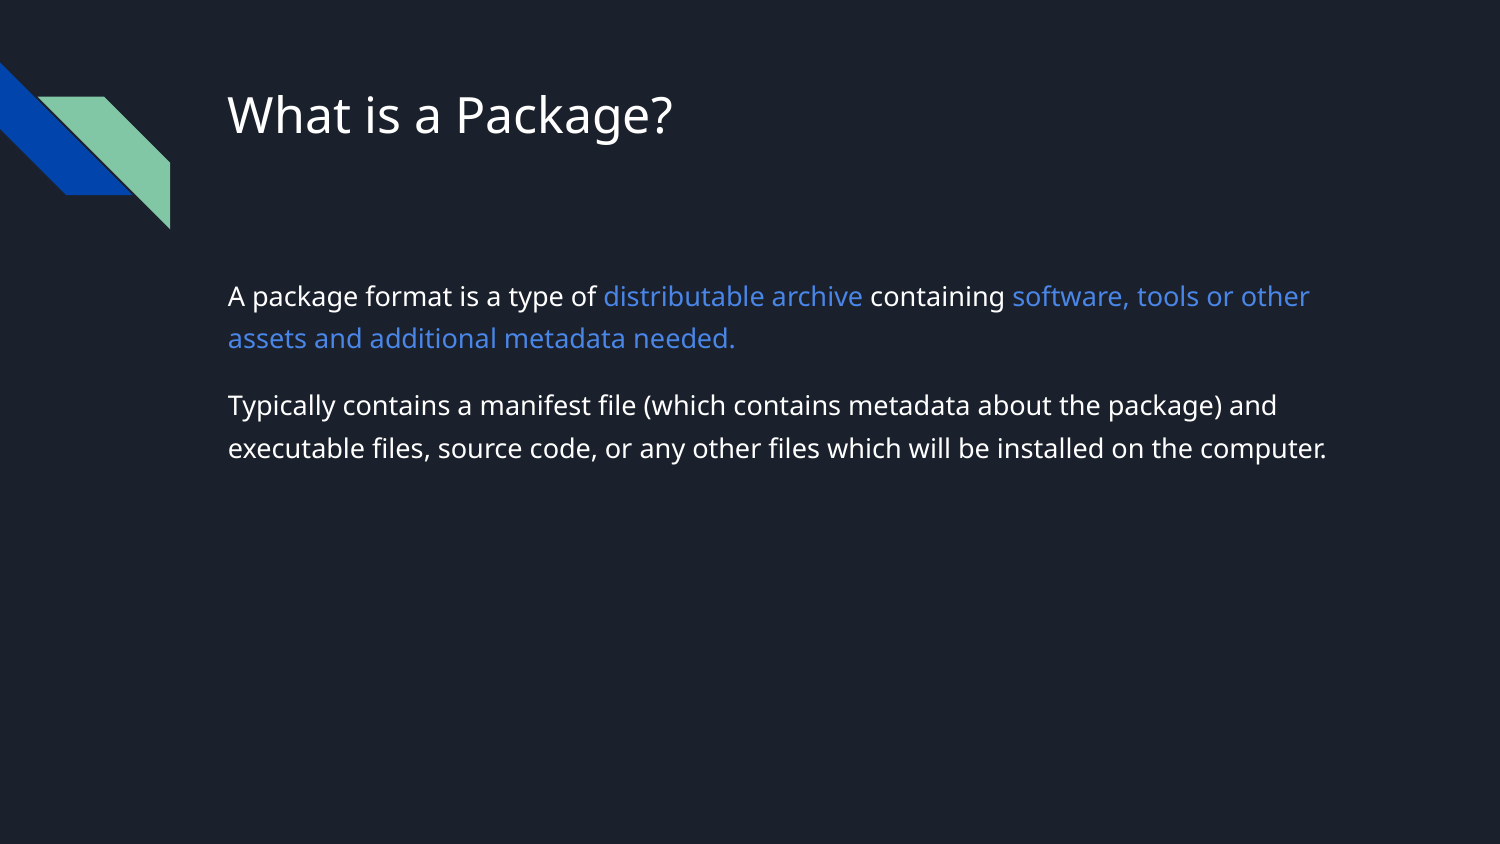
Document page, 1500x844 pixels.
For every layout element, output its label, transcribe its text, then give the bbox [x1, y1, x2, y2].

title What is a Package? [212, 64, 1368, 215]
list A package format is a type of distributable archive containing software, tools or other assets and additional metadata needed. Typically contains a manifest file (which contains metadata about the package) and executable files, source code, or any other files which will be installed on the computer. [212, 257, 1368, 735]
